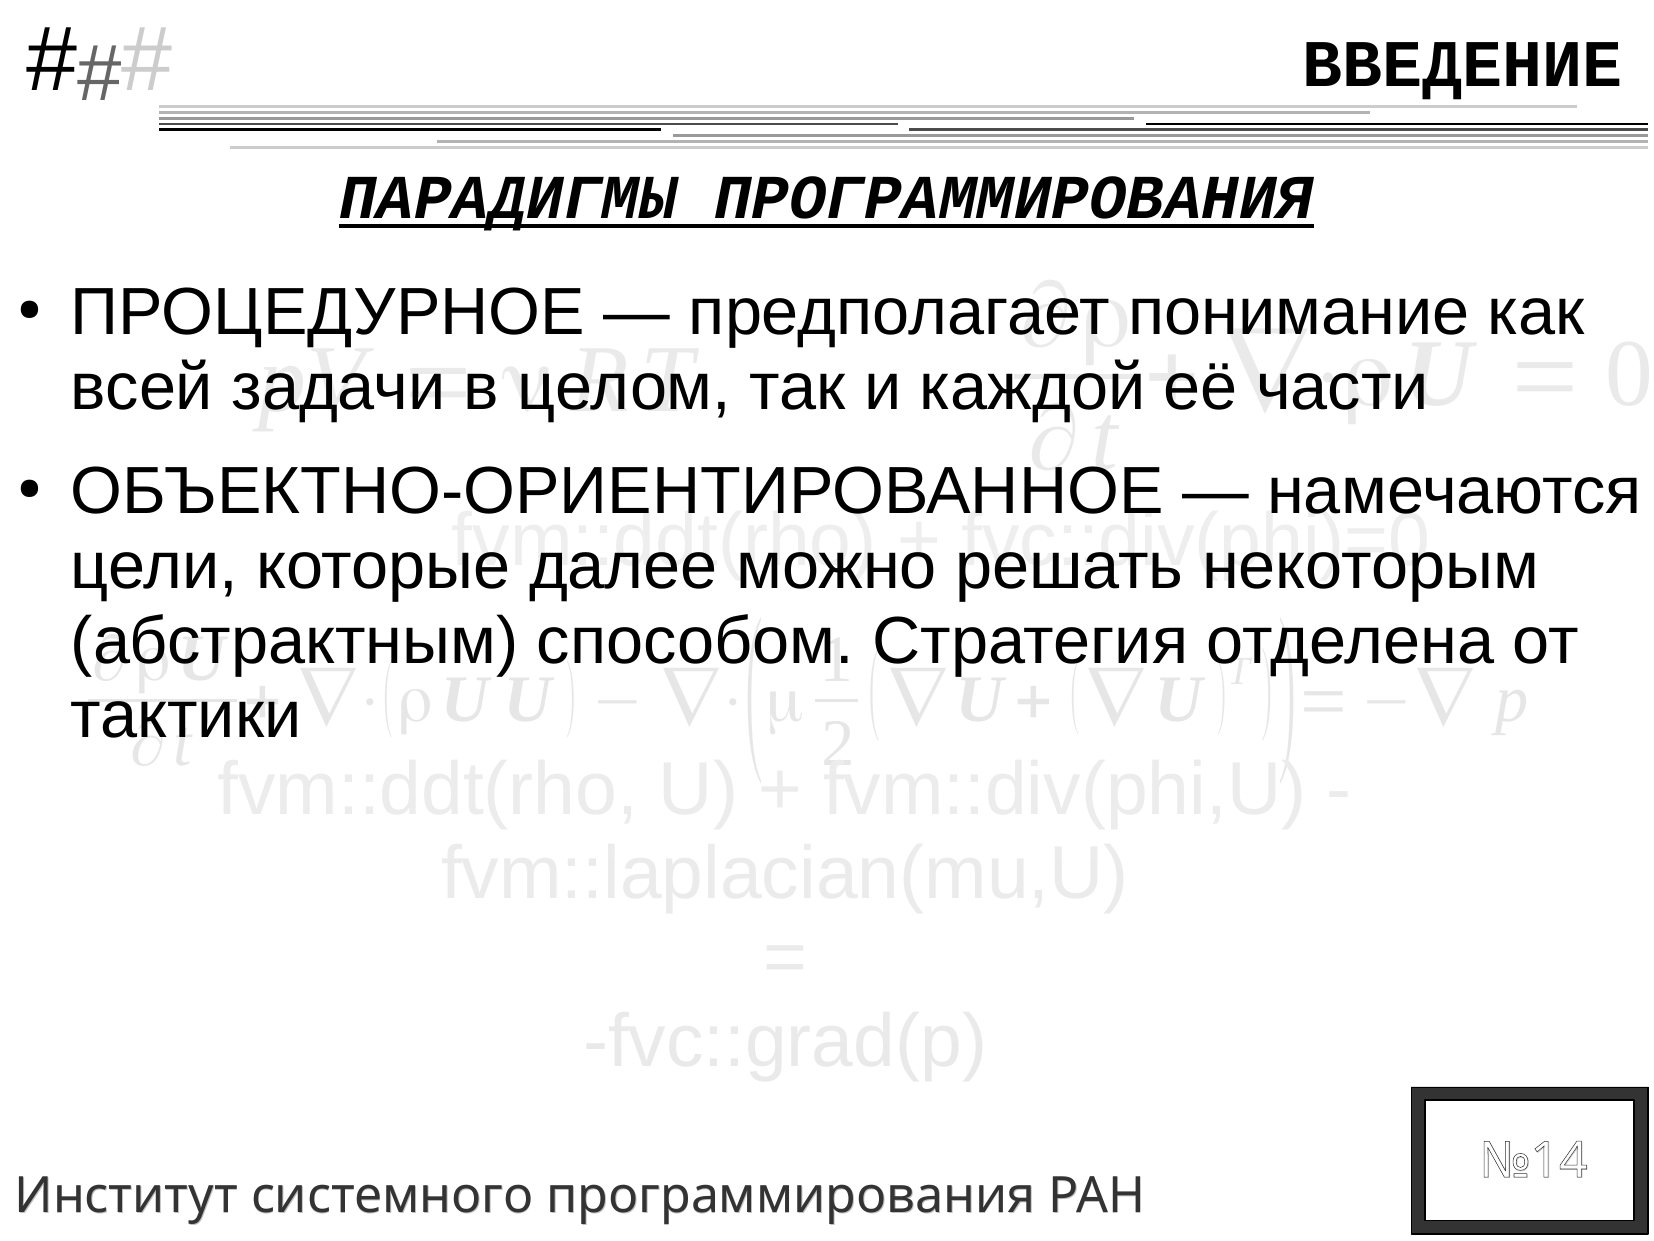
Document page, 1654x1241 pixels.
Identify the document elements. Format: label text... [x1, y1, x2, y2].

title ПАРАДИГМЫ ПРОГРАММИРОВАНИЯ [0, 147, 1654, 257]
list ПРОЦЕДУРНОЕ — предполагает понимание как всей задачи в целом, так и каждой её части ОБЪЕКТНО-ОРИЕНТИРОВАННОЕ — намечаются цели, которые далее можно решать некоторым (абстрактным) способом. Стратегия отделена от тактики [0, 274, 1654, 1093]
